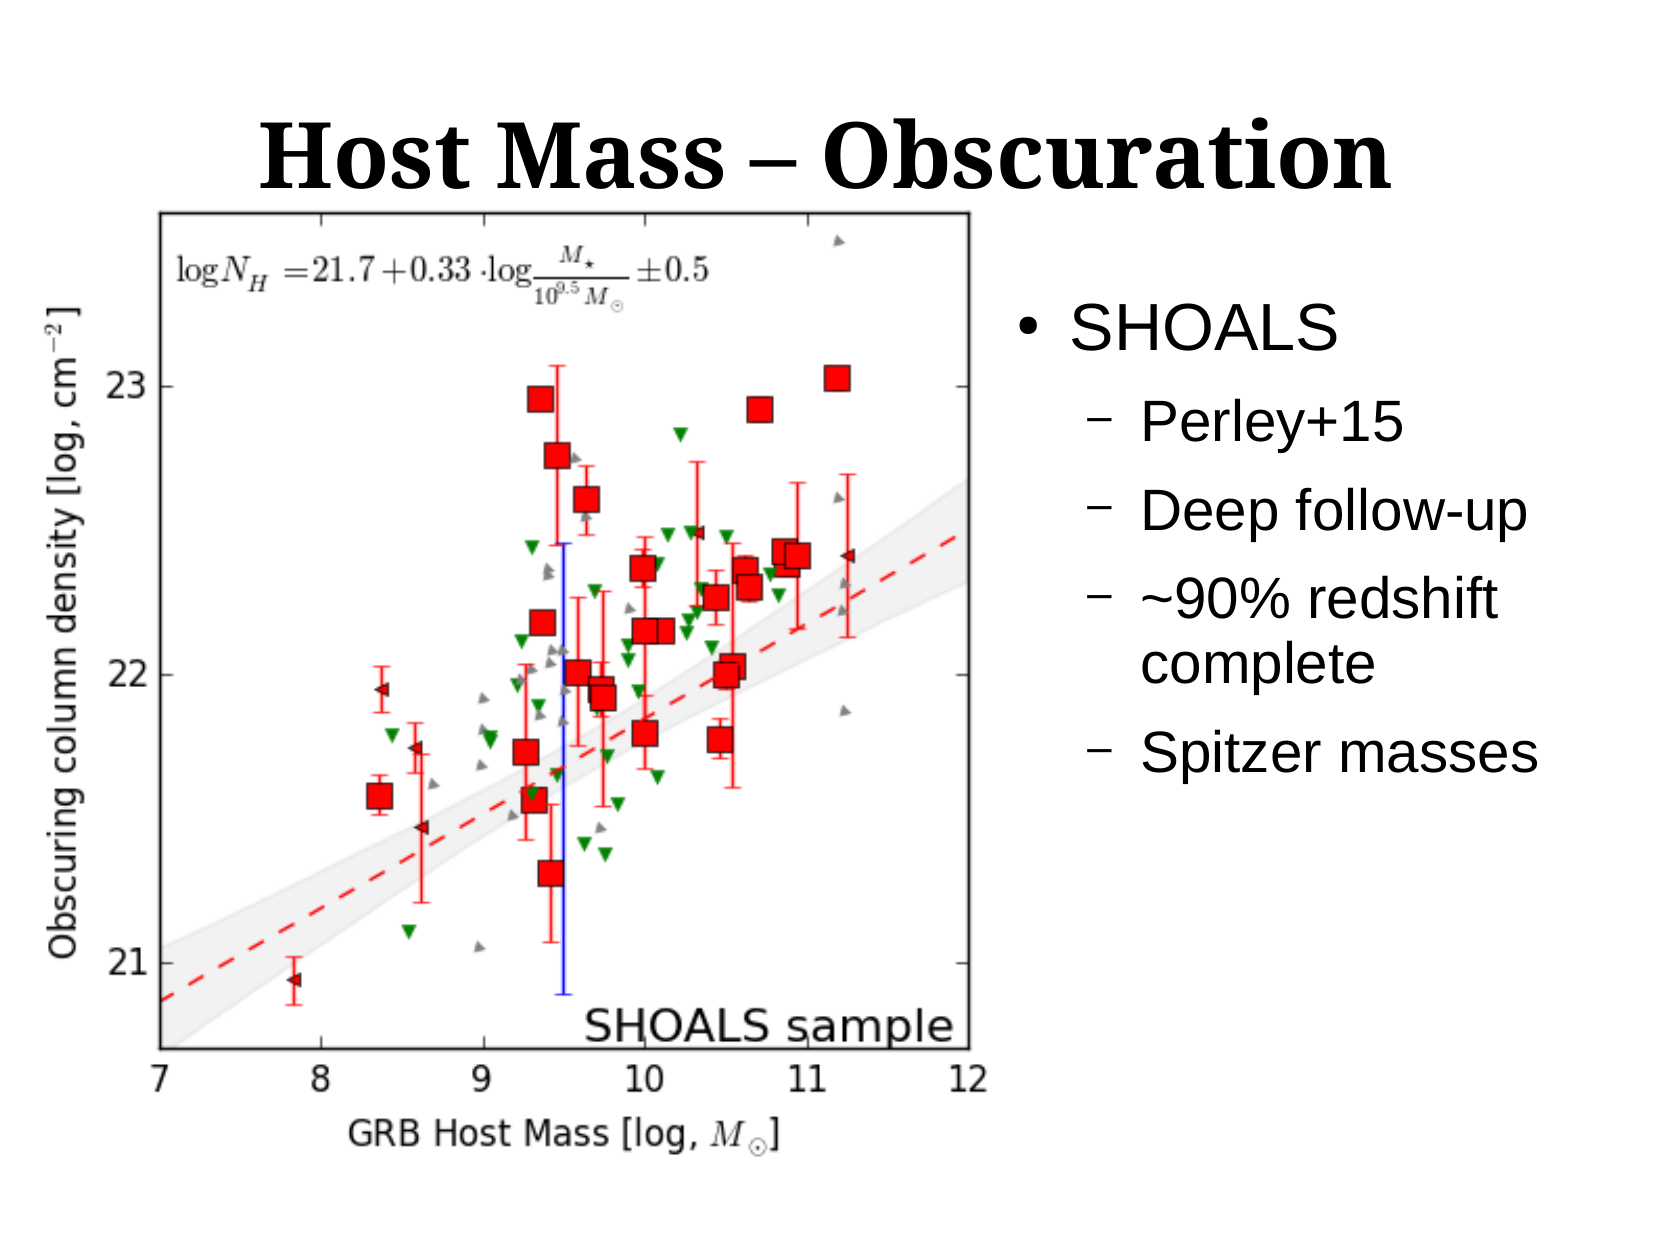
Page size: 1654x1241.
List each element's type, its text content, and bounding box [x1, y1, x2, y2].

picture [24, 194, 1006, 1180]
list SHOALS Perley+15 Deep follow-up ~90% redshift complete Spitzer masses [1006, 290, 1595, 1010]
title Host Mass – Obscuration [82, 49, 1571, 257]
